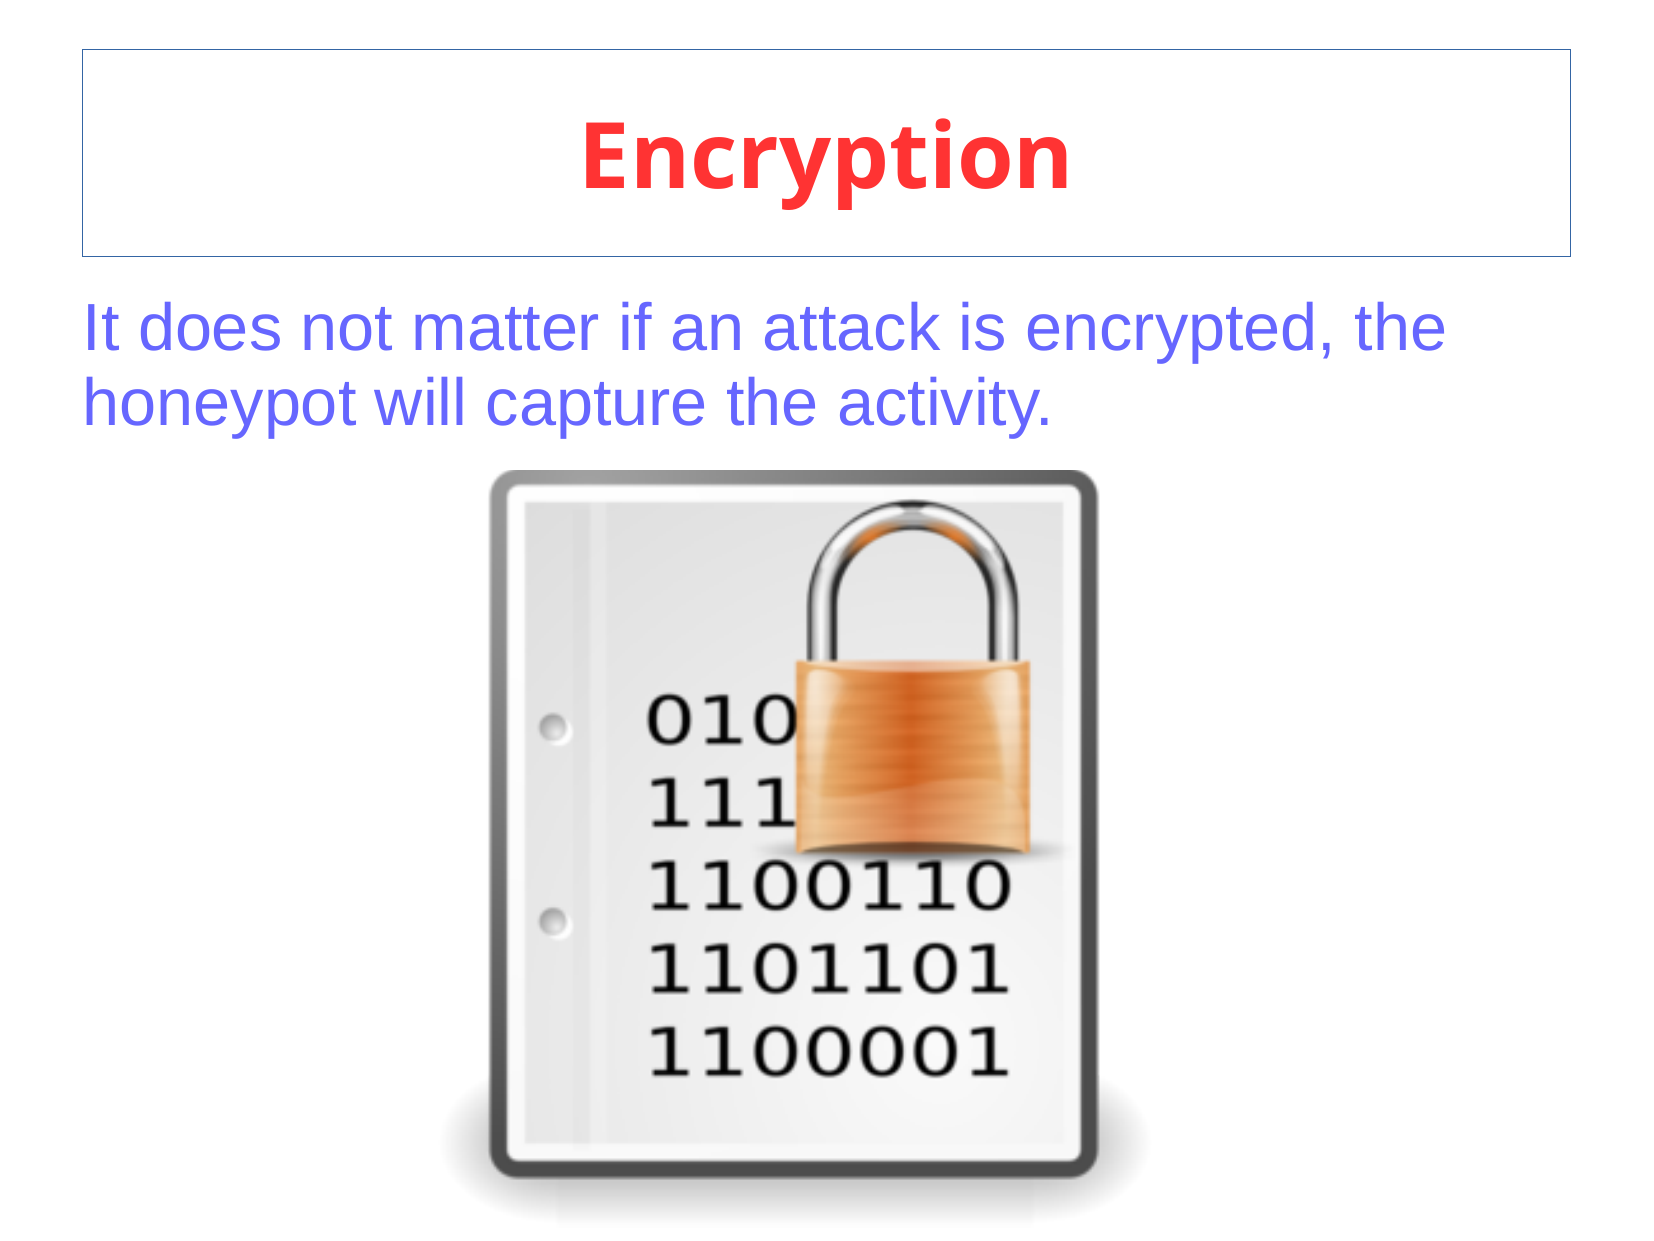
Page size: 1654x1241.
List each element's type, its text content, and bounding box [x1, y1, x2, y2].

title Encryption [82, 49, 1571, 257]
picture [434, 470, 1158, 1229]
list It does not matter if an attack is encrypted, the honeypot will capture the activity. [82, 290, 1571, 1010]
